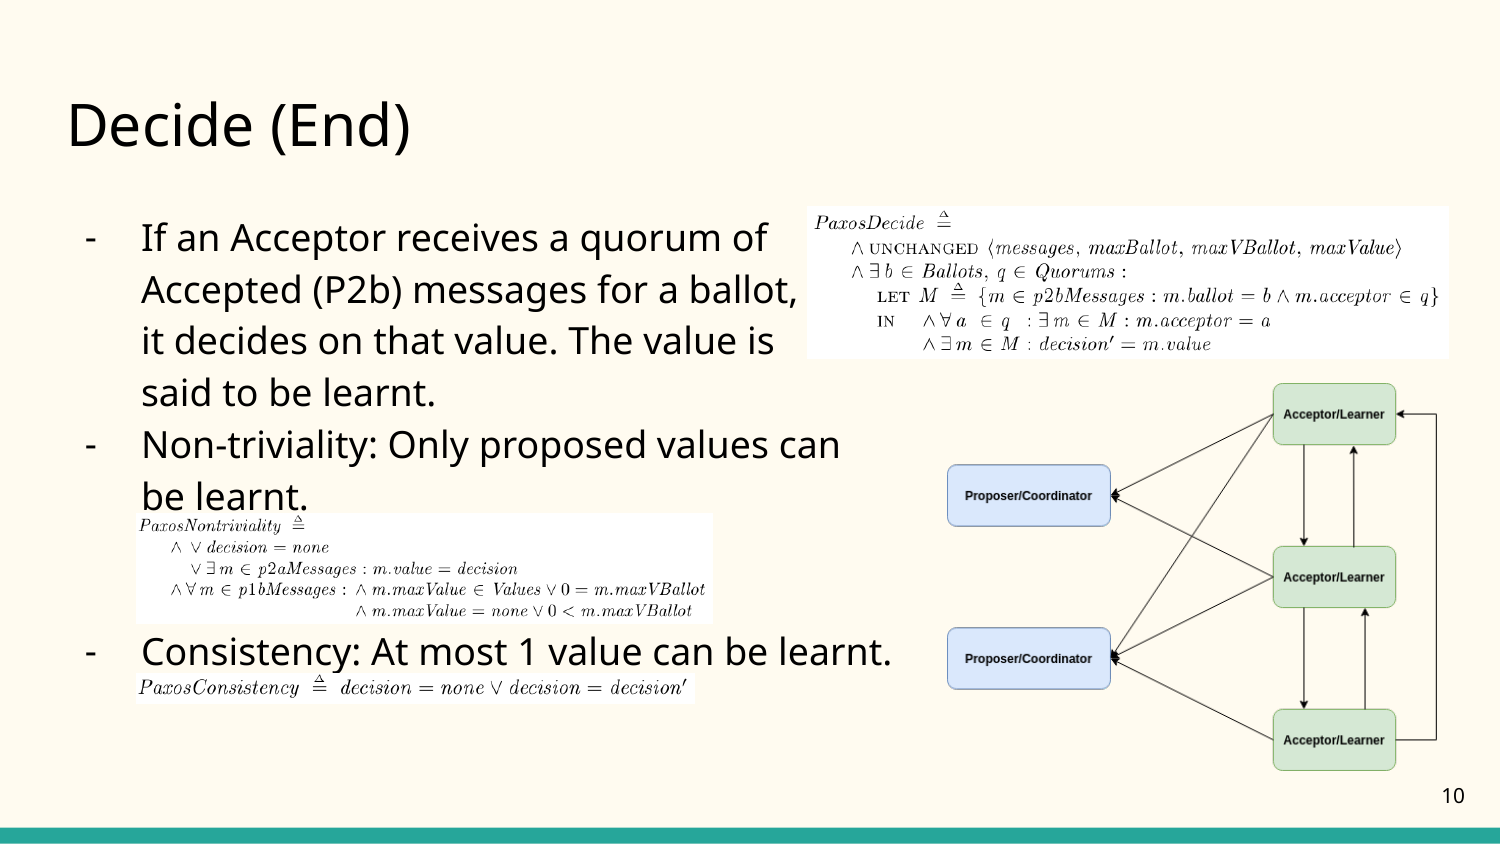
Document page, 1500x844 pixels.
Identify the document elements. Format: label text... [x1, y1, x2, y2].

title Decide (End) [51, 72, 1449, 174]
picture [136, 673, 695, 704]
picture [136, 513, 713, 624]
picture [807, 206, 1449, 359]
list If an Acceptor receives a quorum of Accepted (P2b) messages for a ballot, it decides on that value. The value is said to be learnt. Non-triviality: Only proposed values can be learnt. Consistency: At most 1 value can be learnt. [51, 192, 1449, 750]
picture [947, 383, 1445, 772]
slide_number <number> [1389, 764, 1480, 830]
